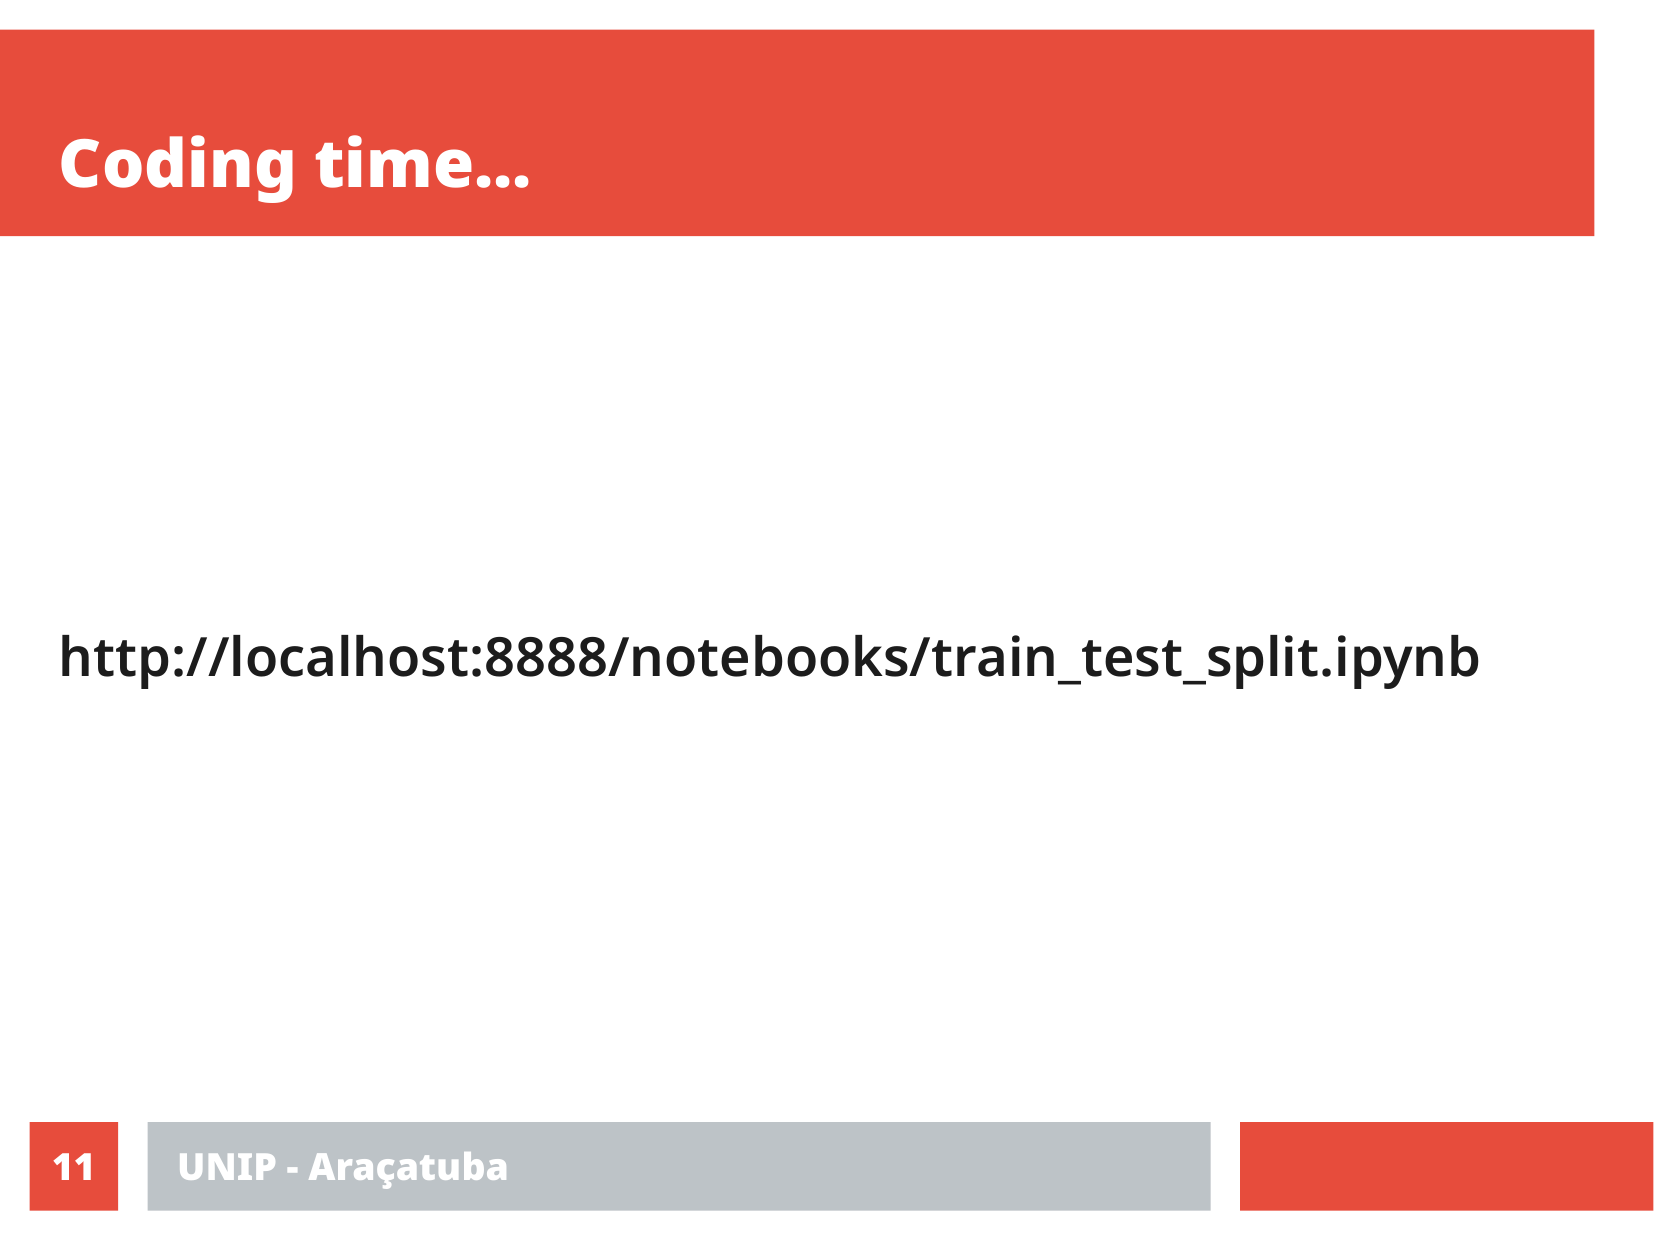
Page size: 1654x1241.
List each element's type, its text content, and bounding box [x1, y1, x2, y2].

title Coding time... [59, 59, 1595, 207]
list http://localhost:8888/notebooks/train_test_split.ipynb [59, 324, 1565, 1093]
